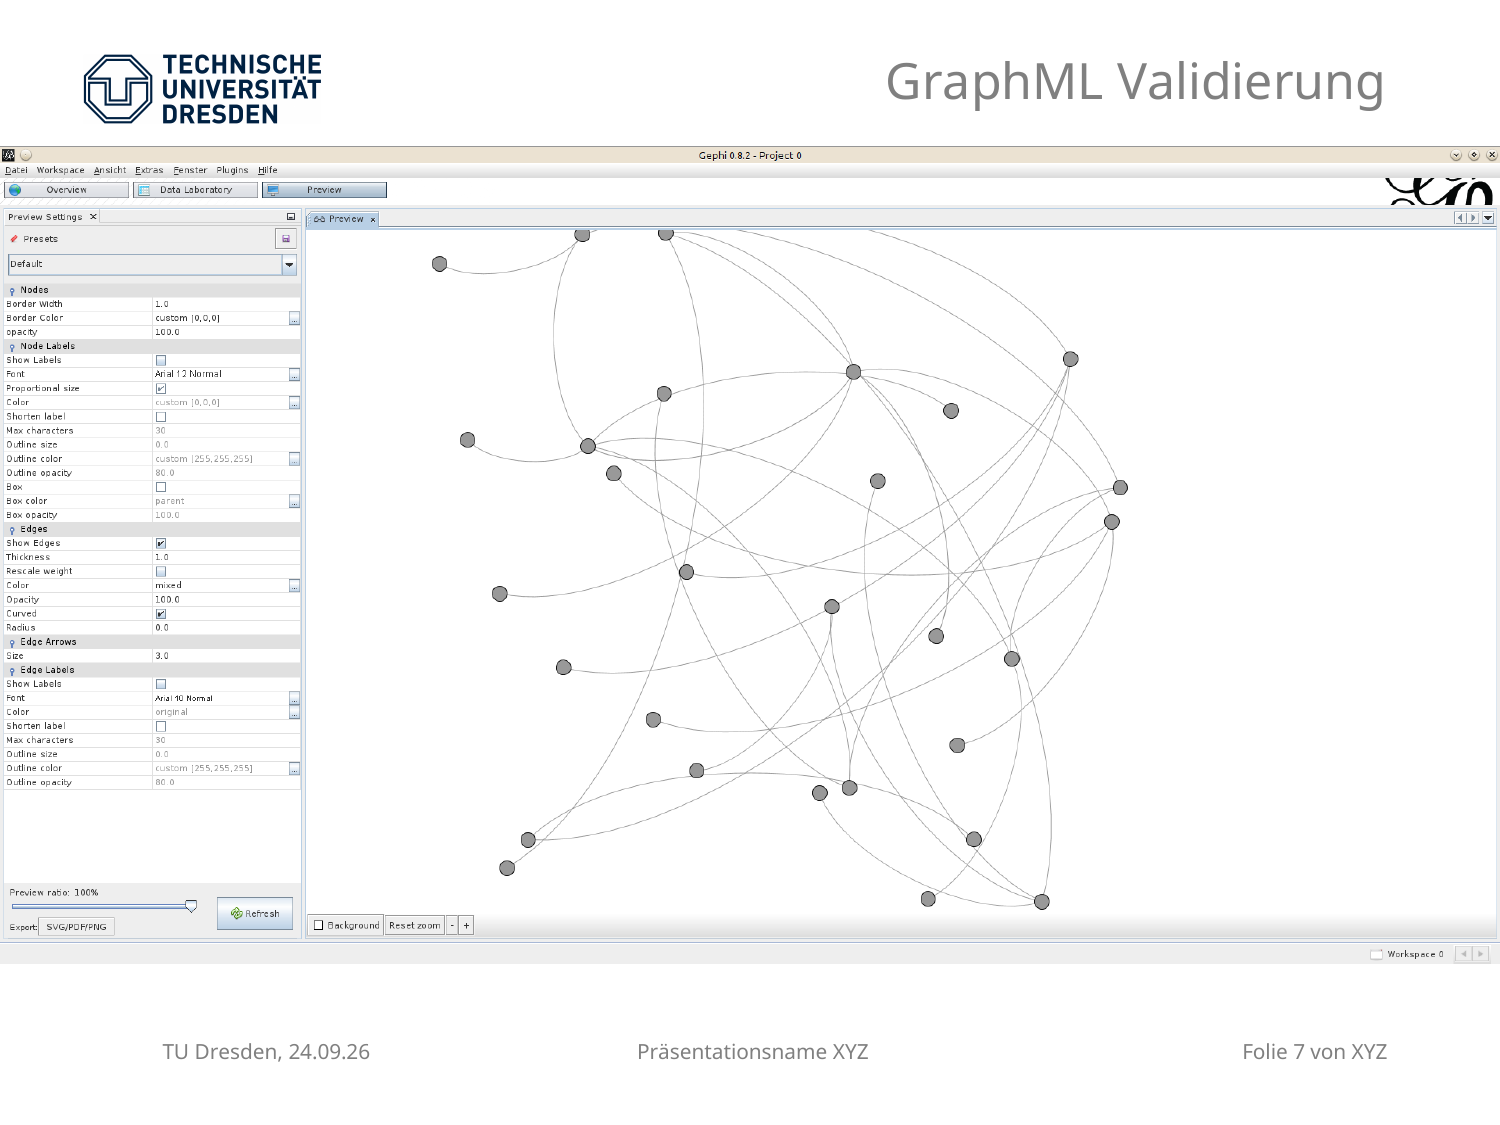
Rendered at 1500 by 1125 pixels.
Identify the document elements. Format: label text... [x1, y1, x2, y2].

title GraphML Validierung [885, 41, 1500, 119]
picture [83, 54, 321, 124]
picture [0, 147, 1500, 964]
